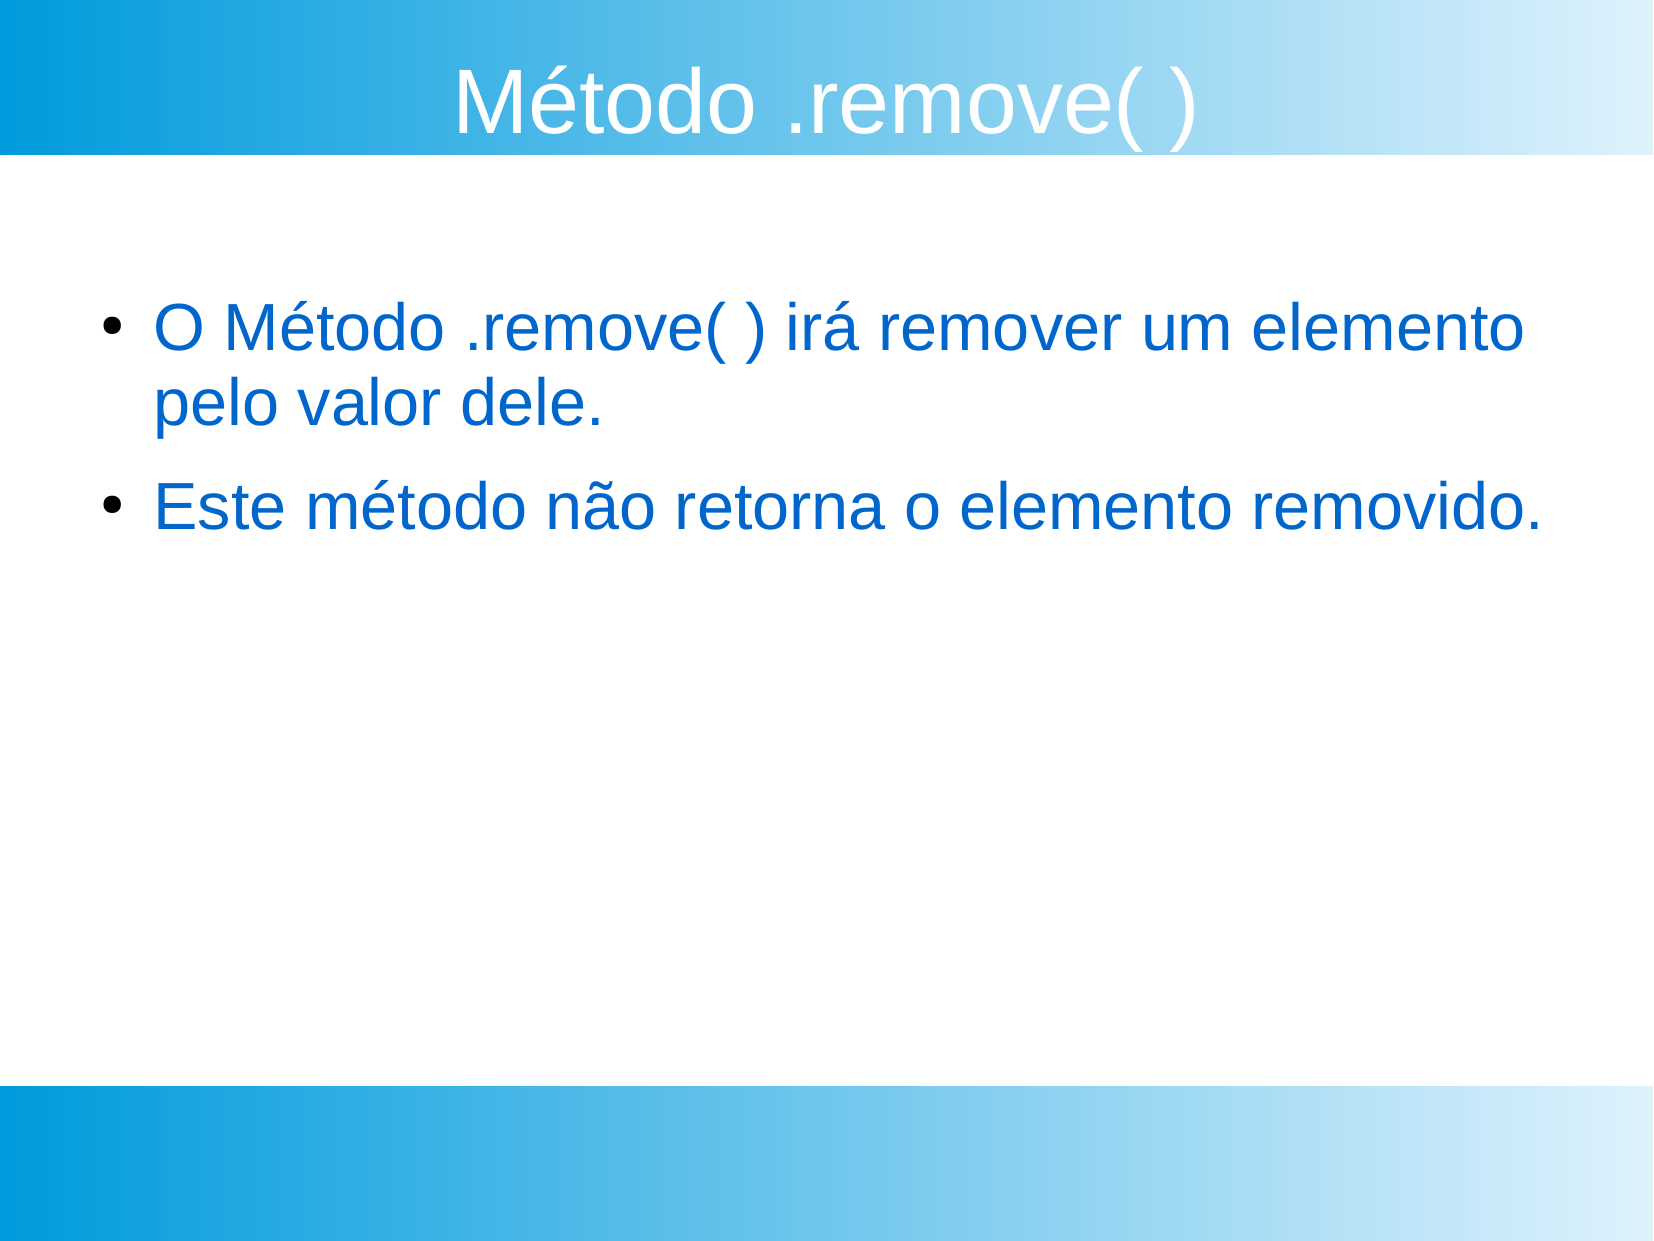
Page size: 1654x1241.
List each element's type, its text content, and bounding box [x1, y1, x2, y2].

list O Método .remove( ) irá remover um elemento pelo valor dele. Este método não retorna o elemento removido. [82, 290, 1571, 1010]
title Método .remove( ) [82, 49, 1571, 155]
